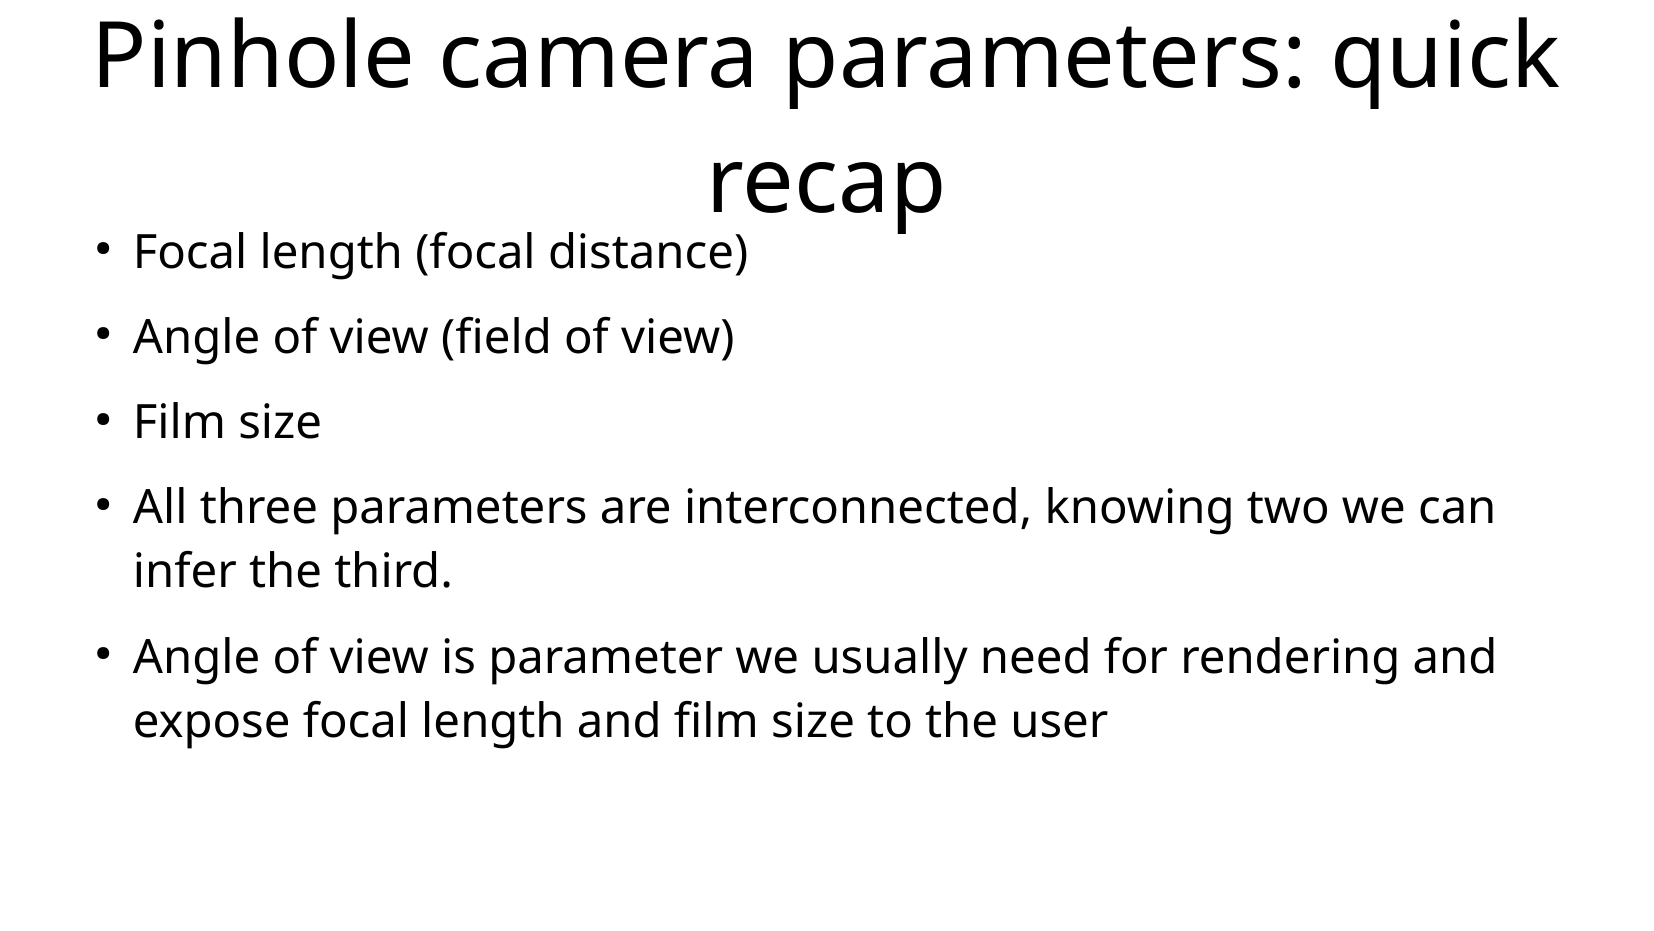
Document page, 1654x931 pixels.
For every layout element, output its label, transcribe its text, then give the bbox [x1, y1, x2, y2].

list Focal length (focal distance) Angle of view (field of view) Film size All three parameters are interconnected, knowing two we can infer the third. Angle of view is parameter we usually need for rendering and expose focal length and film size to the user [82, 217, 1571, 758]
title Pinhole camera parameters: quick recap [82, 7, 1571, 217]
